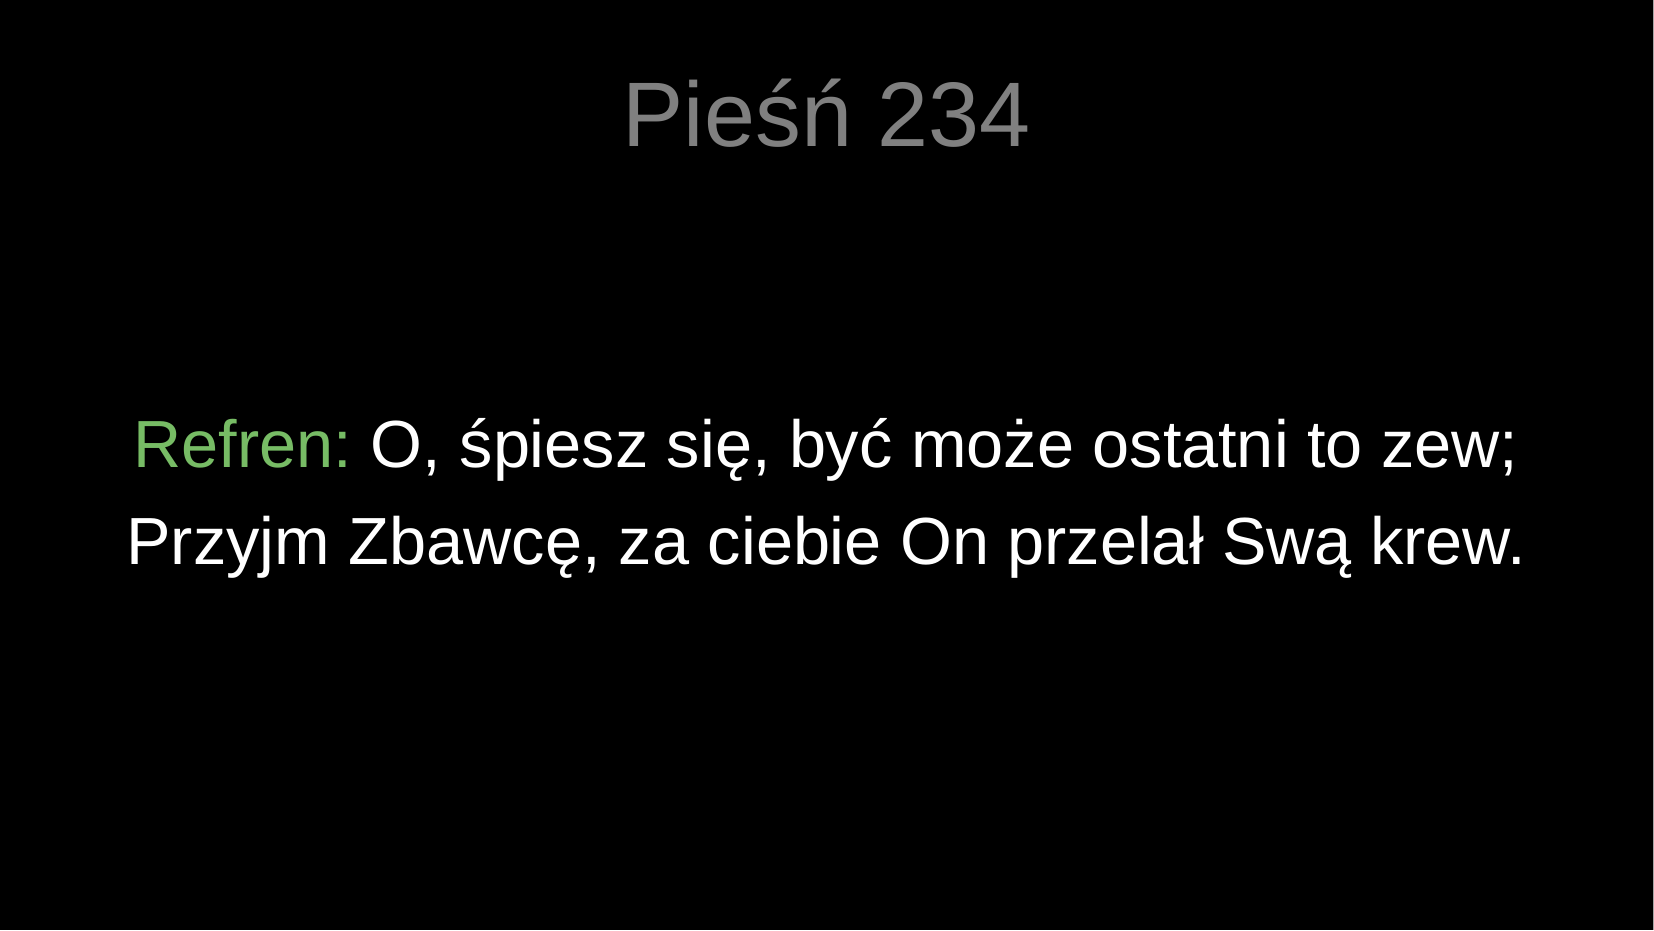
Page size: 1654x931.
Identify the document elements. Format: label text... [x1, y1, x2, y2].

title Pieśń 234 [82, 37, 1571, 193]
subtitle Refren: O, śpiesz się, być może ostatni to zew; Przyjm Zbawcę, za ciebie On przelał Swą krew. [82, 217, 1571, 757]
